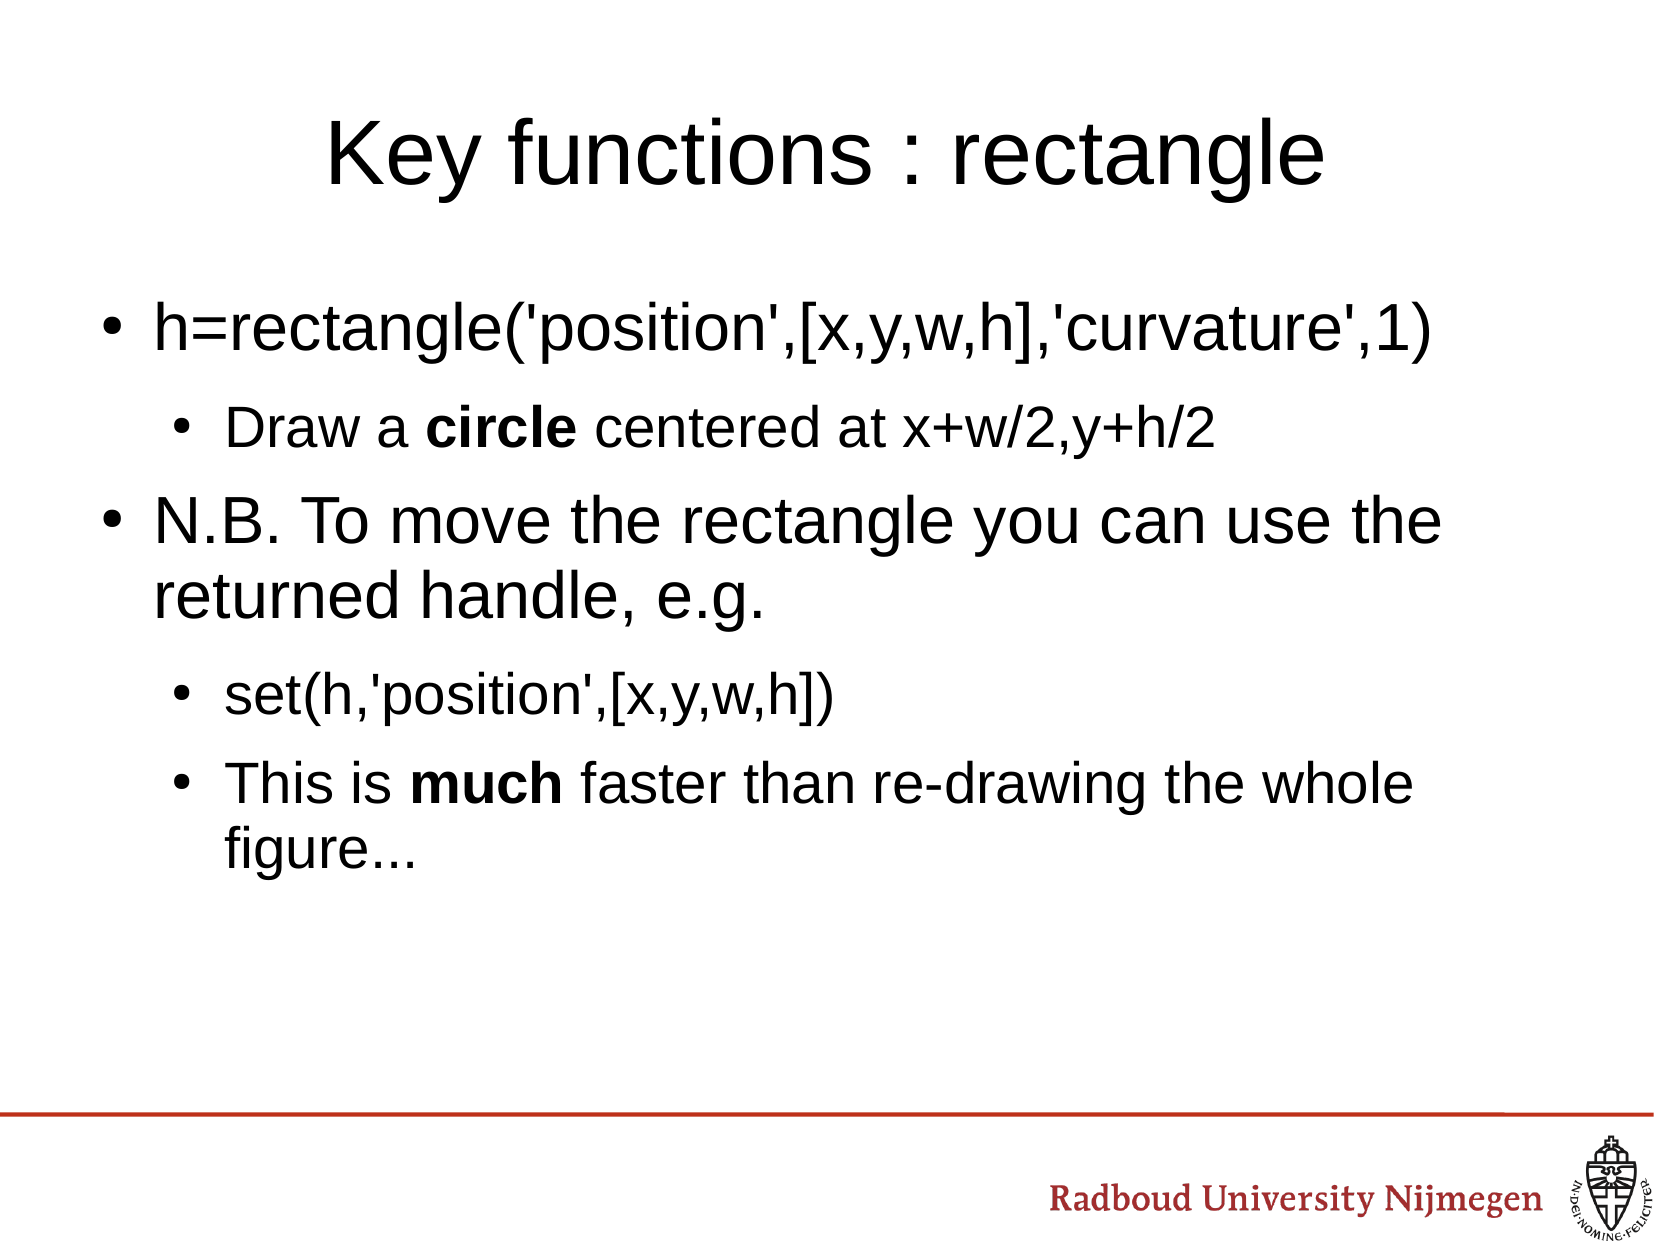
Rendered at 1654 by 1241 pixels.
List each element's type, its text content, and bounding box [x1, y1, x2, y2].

title Key functions : rectangle [82, 49, 1571, 257]
picture [1050, 1134, 1654, 1241]
list h=rectangle('position',[x,y,w,h],'curvature',1) Draw a circle centered at x+w/2,y+h/2 N.B. To move the rectangle you can use the returned handle, e.g. set(h,'position',[x,y,w,h]) This is much faster than re-drawing the whole figure... [82, 290, 1571, 1109]
